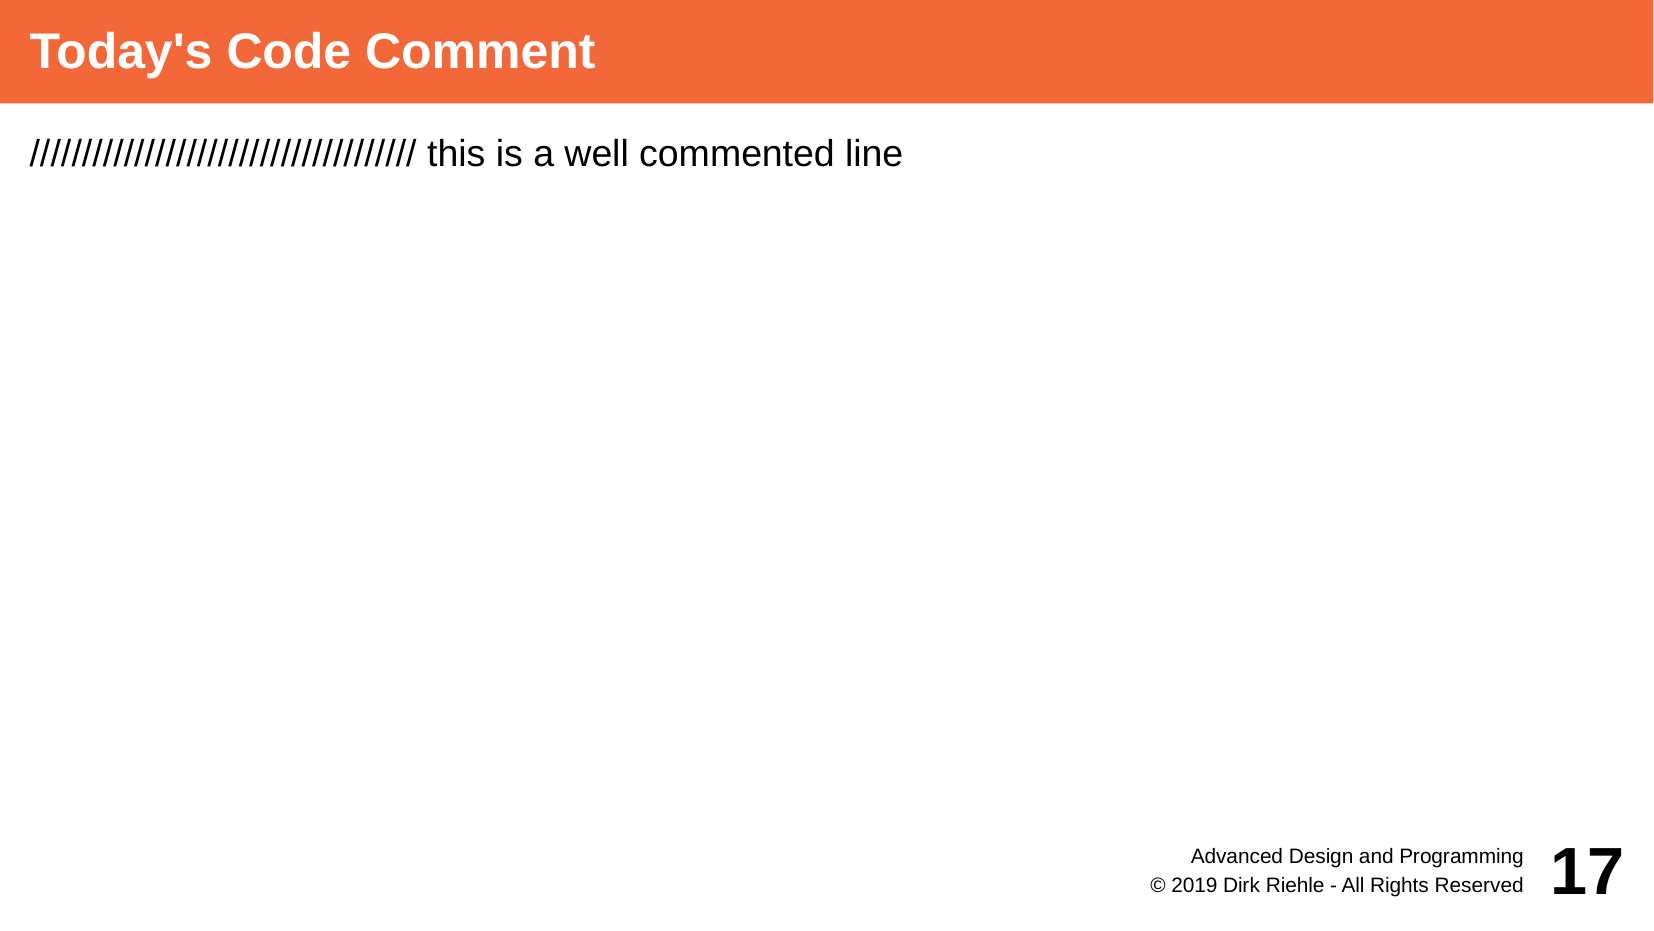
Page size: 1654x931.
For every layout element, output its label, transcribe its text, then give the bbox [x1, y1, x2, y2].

list ///////////////////////////////////// this is a well commented line [29, 132, 1625, 813]
title Today's Code Comment [0, 0, 1654, 104]
